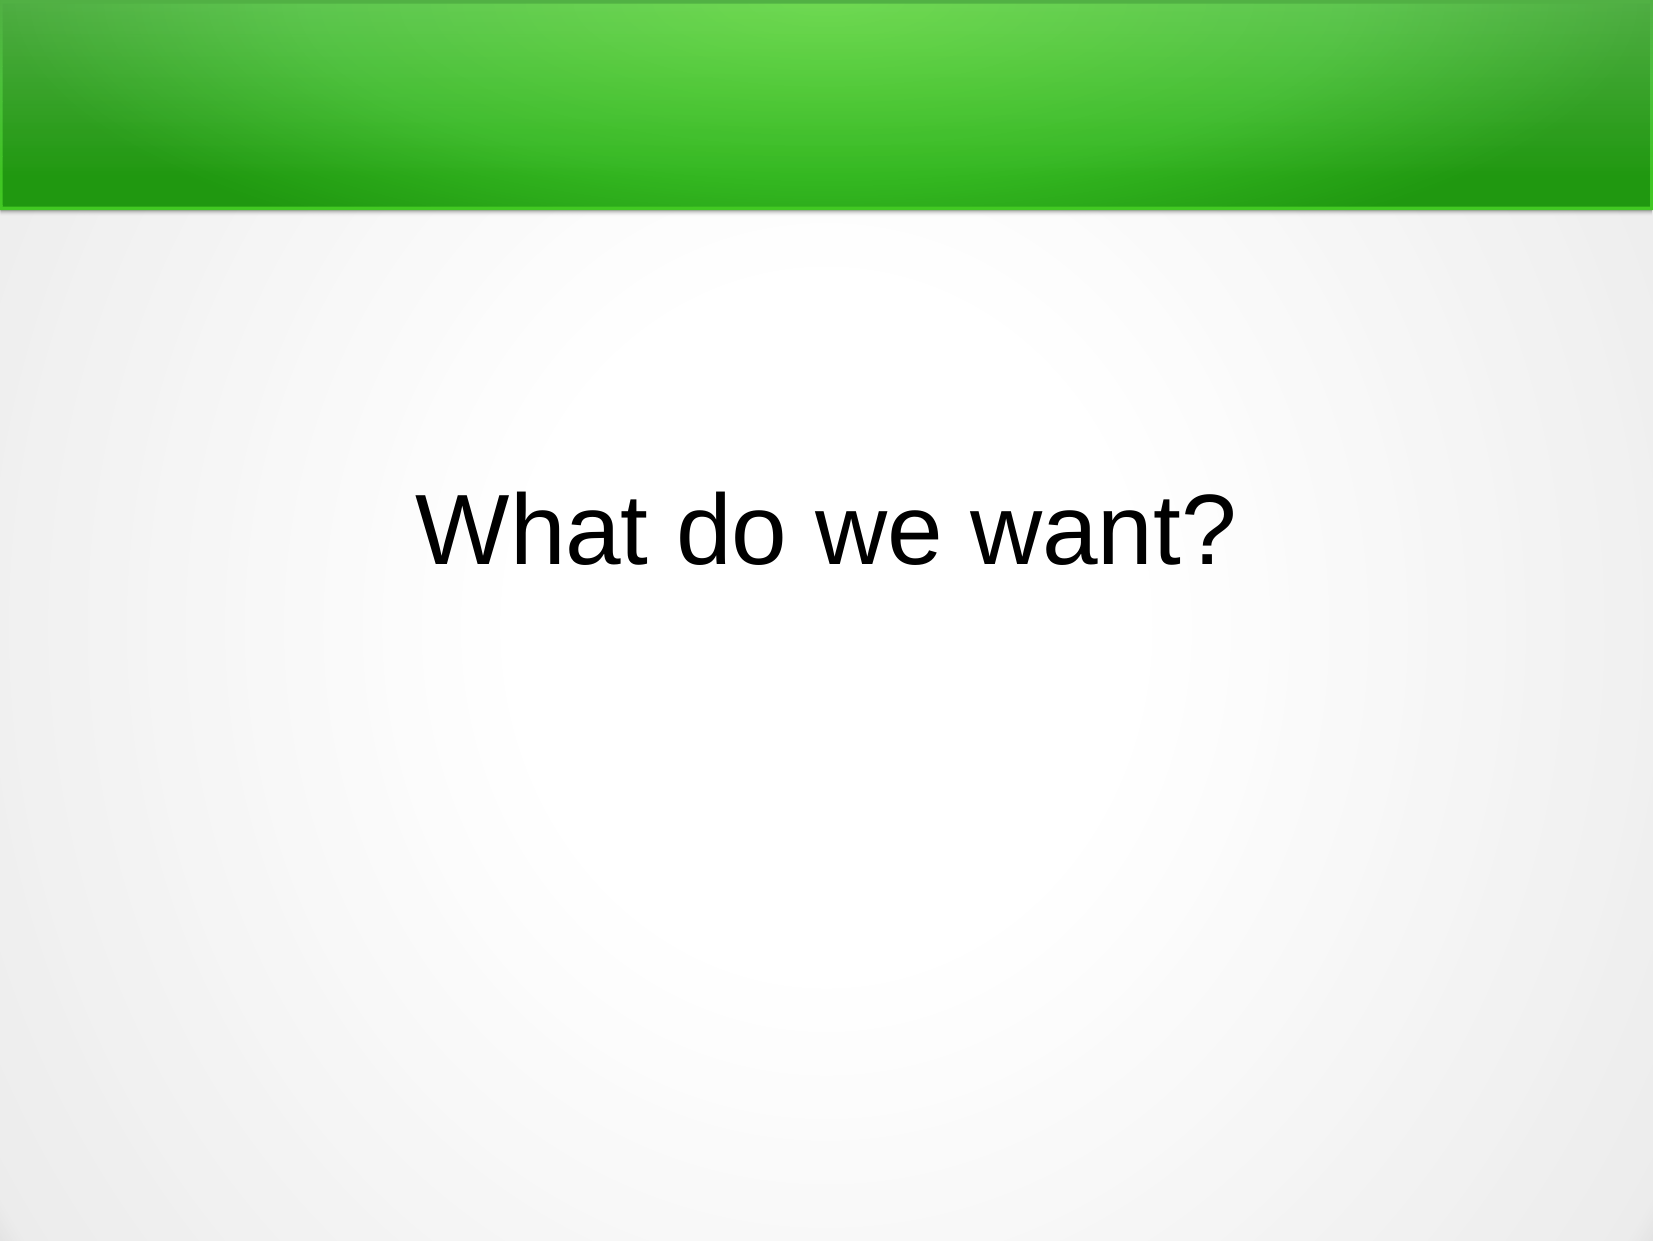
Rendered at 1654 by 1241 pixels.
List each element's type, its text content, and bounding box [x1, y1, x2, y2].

subtitle What do we want? [82, 49, 1571, 1010]
